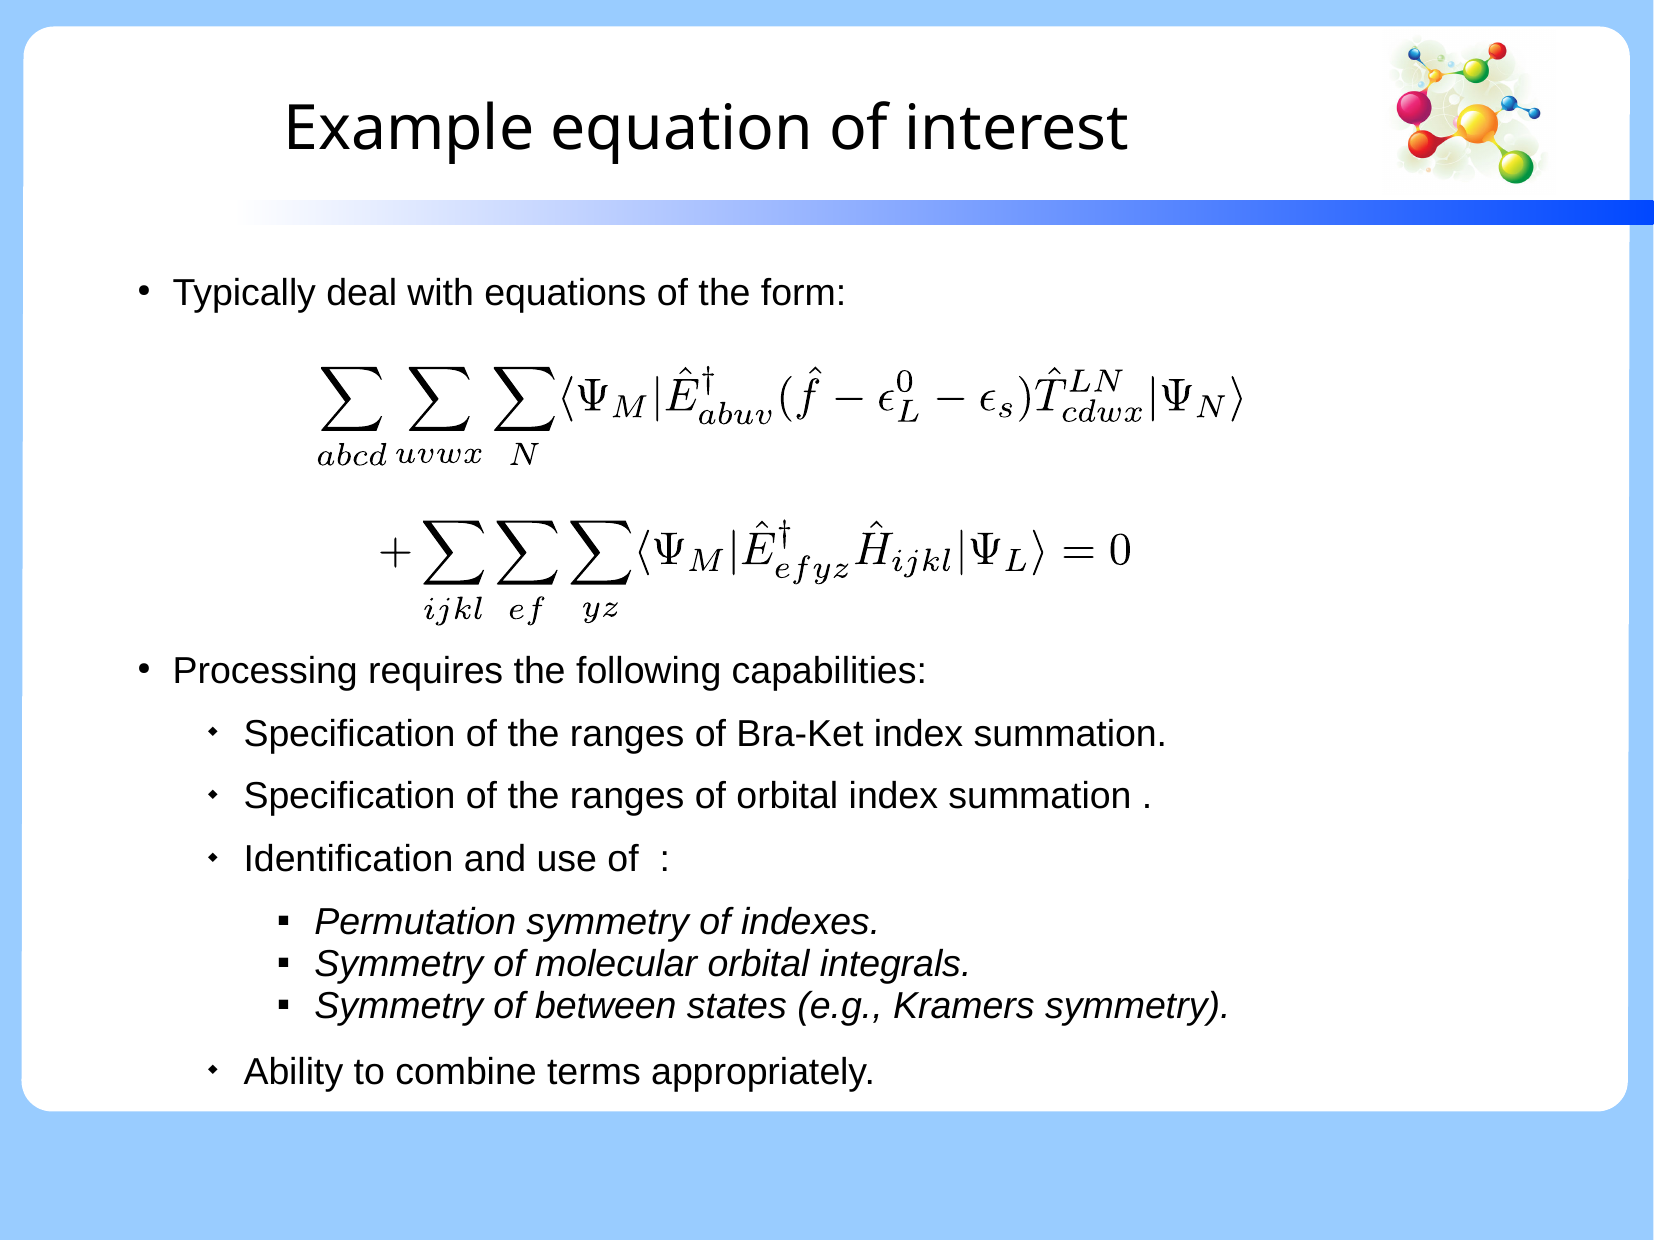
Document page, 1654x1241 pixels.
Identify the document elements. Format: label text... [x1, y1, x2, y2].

picture [1382, 29, 1556, 195]
text_box [315, 362, 1247, 466]
text_box Typically deal with equations of the form: Processing requires the following capabilities: Specification of the ranges of Bra-Ket index summation. Specification of the ranges of orbital index summation . Identification and use of : Permutation symmetry of indexes. Symmetry of molecular orbital integrals. Symmetry of between states (e.g., Kramers symmetry). Ability to combine terms appropriately. [122, 263, 1596, 1100]
text_box [377, 515, 1132, 626]
title Example equation of interest [82, 49, 1332, 201]
